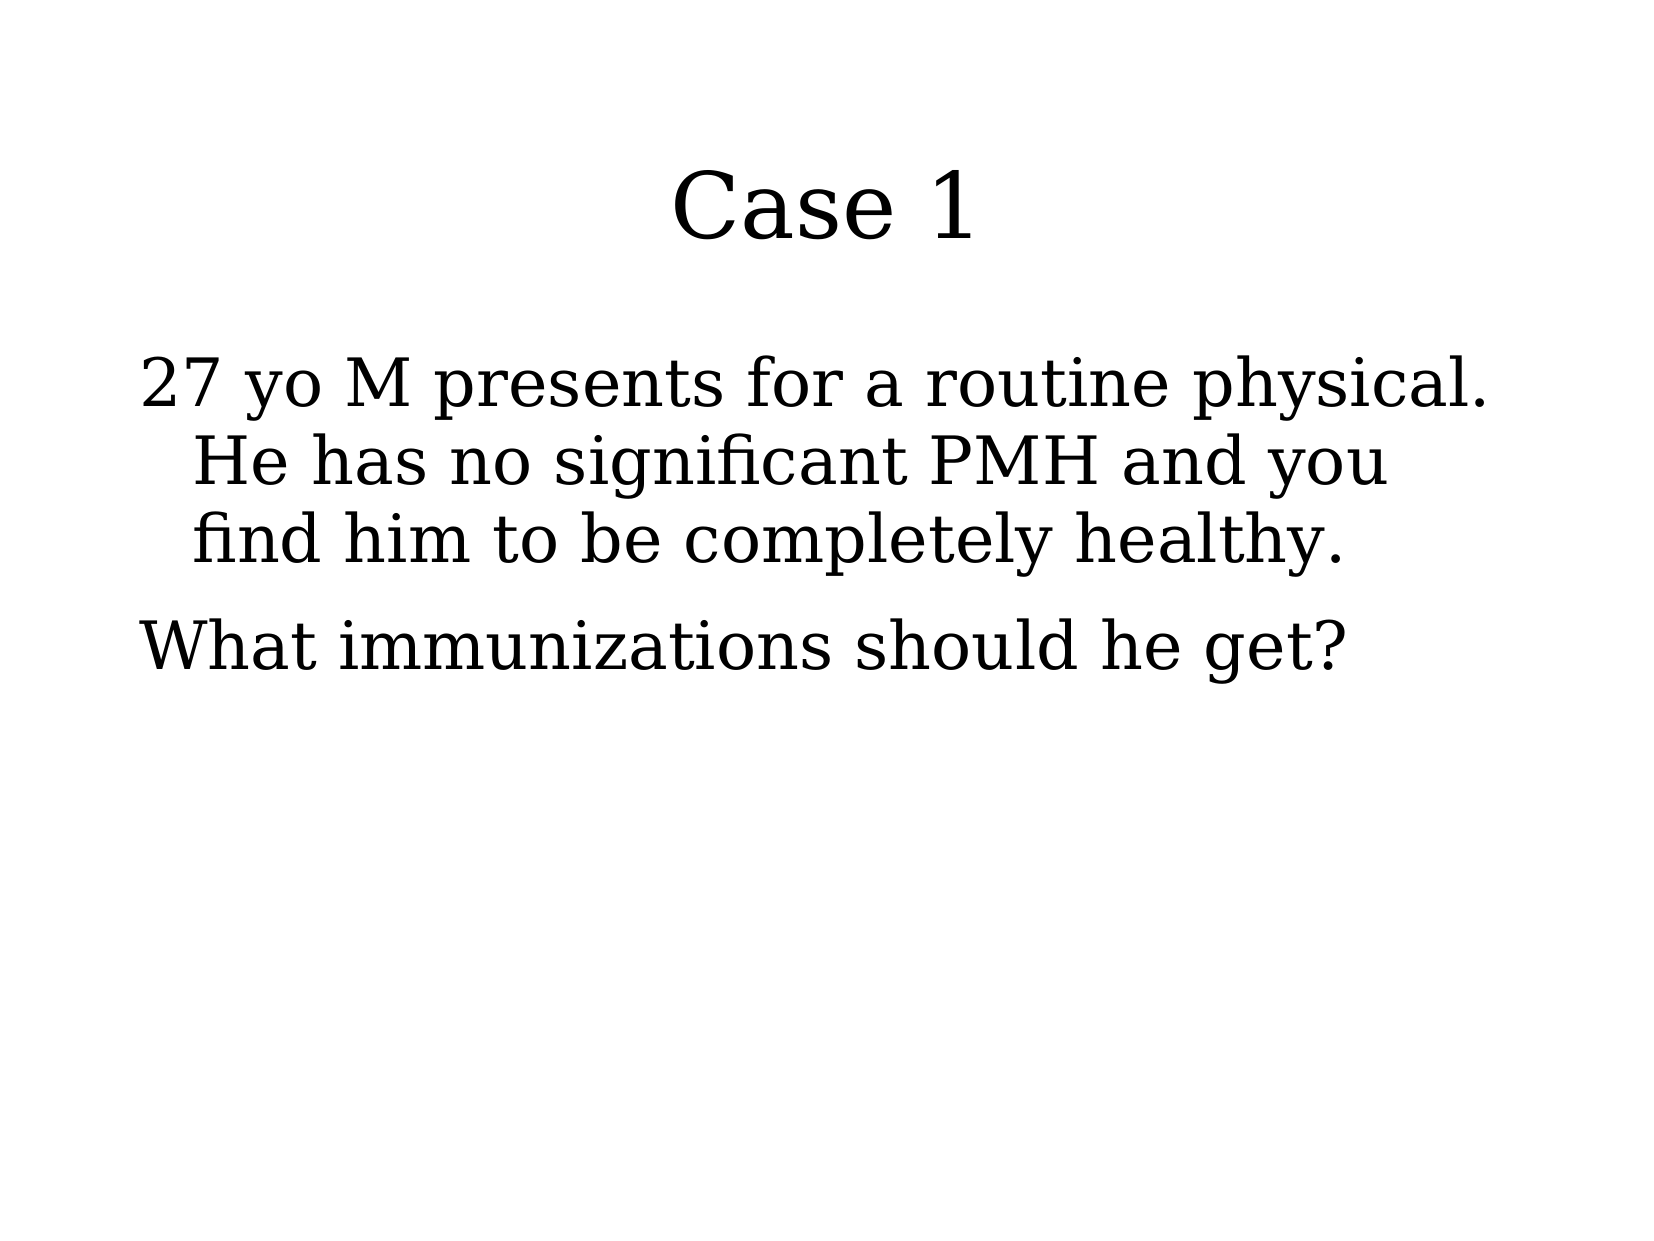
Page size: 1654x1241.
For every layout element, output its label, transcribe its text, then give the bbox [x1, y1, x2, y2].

title Case 1 [121, 102, 1534, 311]
list 27 yo M presents for a routine physical. He has no significant PMH and you find him to be completely healthy. What immunizations should he get? [121, 344, 1534, 1127]
